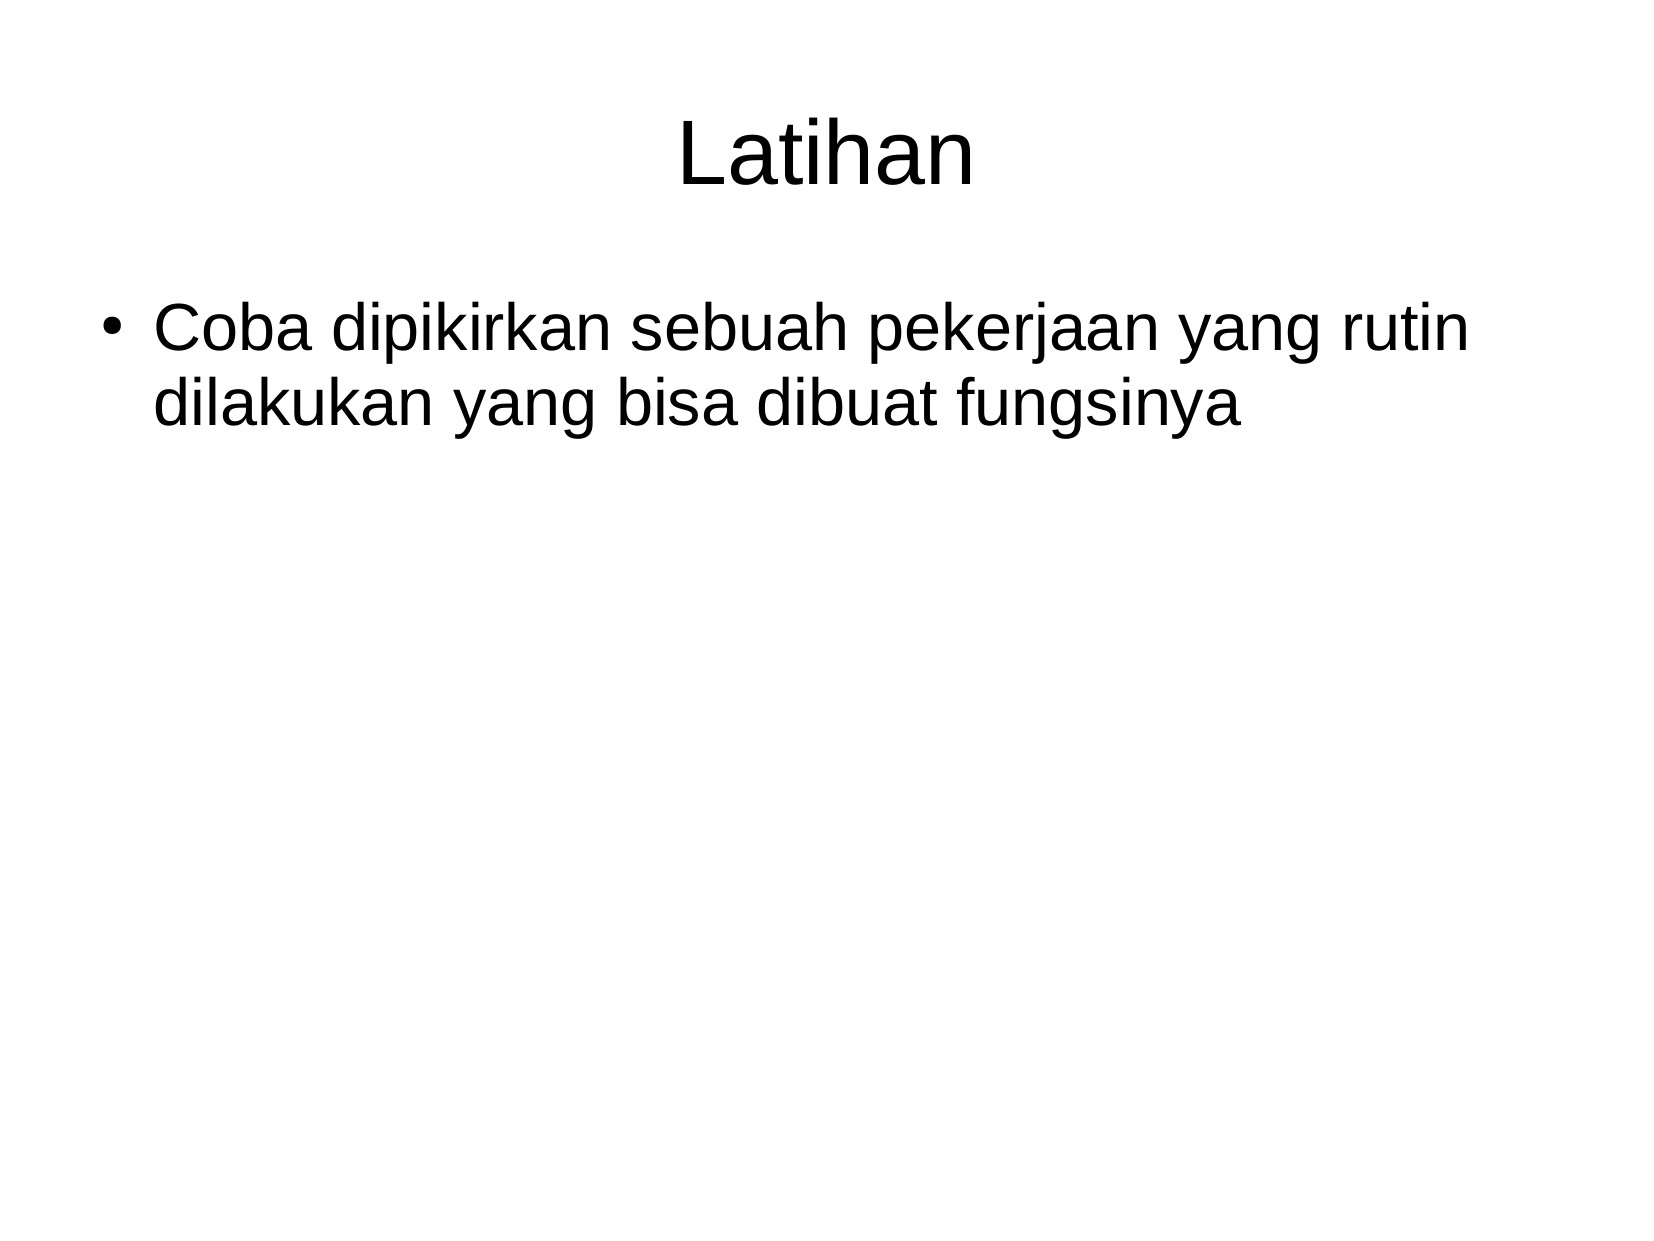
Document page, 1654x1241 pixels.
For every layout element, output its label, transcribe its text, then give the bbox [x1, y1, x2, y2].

title Latihan [82, 49, 1571, 257]
list Coba dipikirkan sebuah pekerjaan yang rutin dilakukan yang bisa dibuat fungsinya [82, 290, 1571, 1010]
